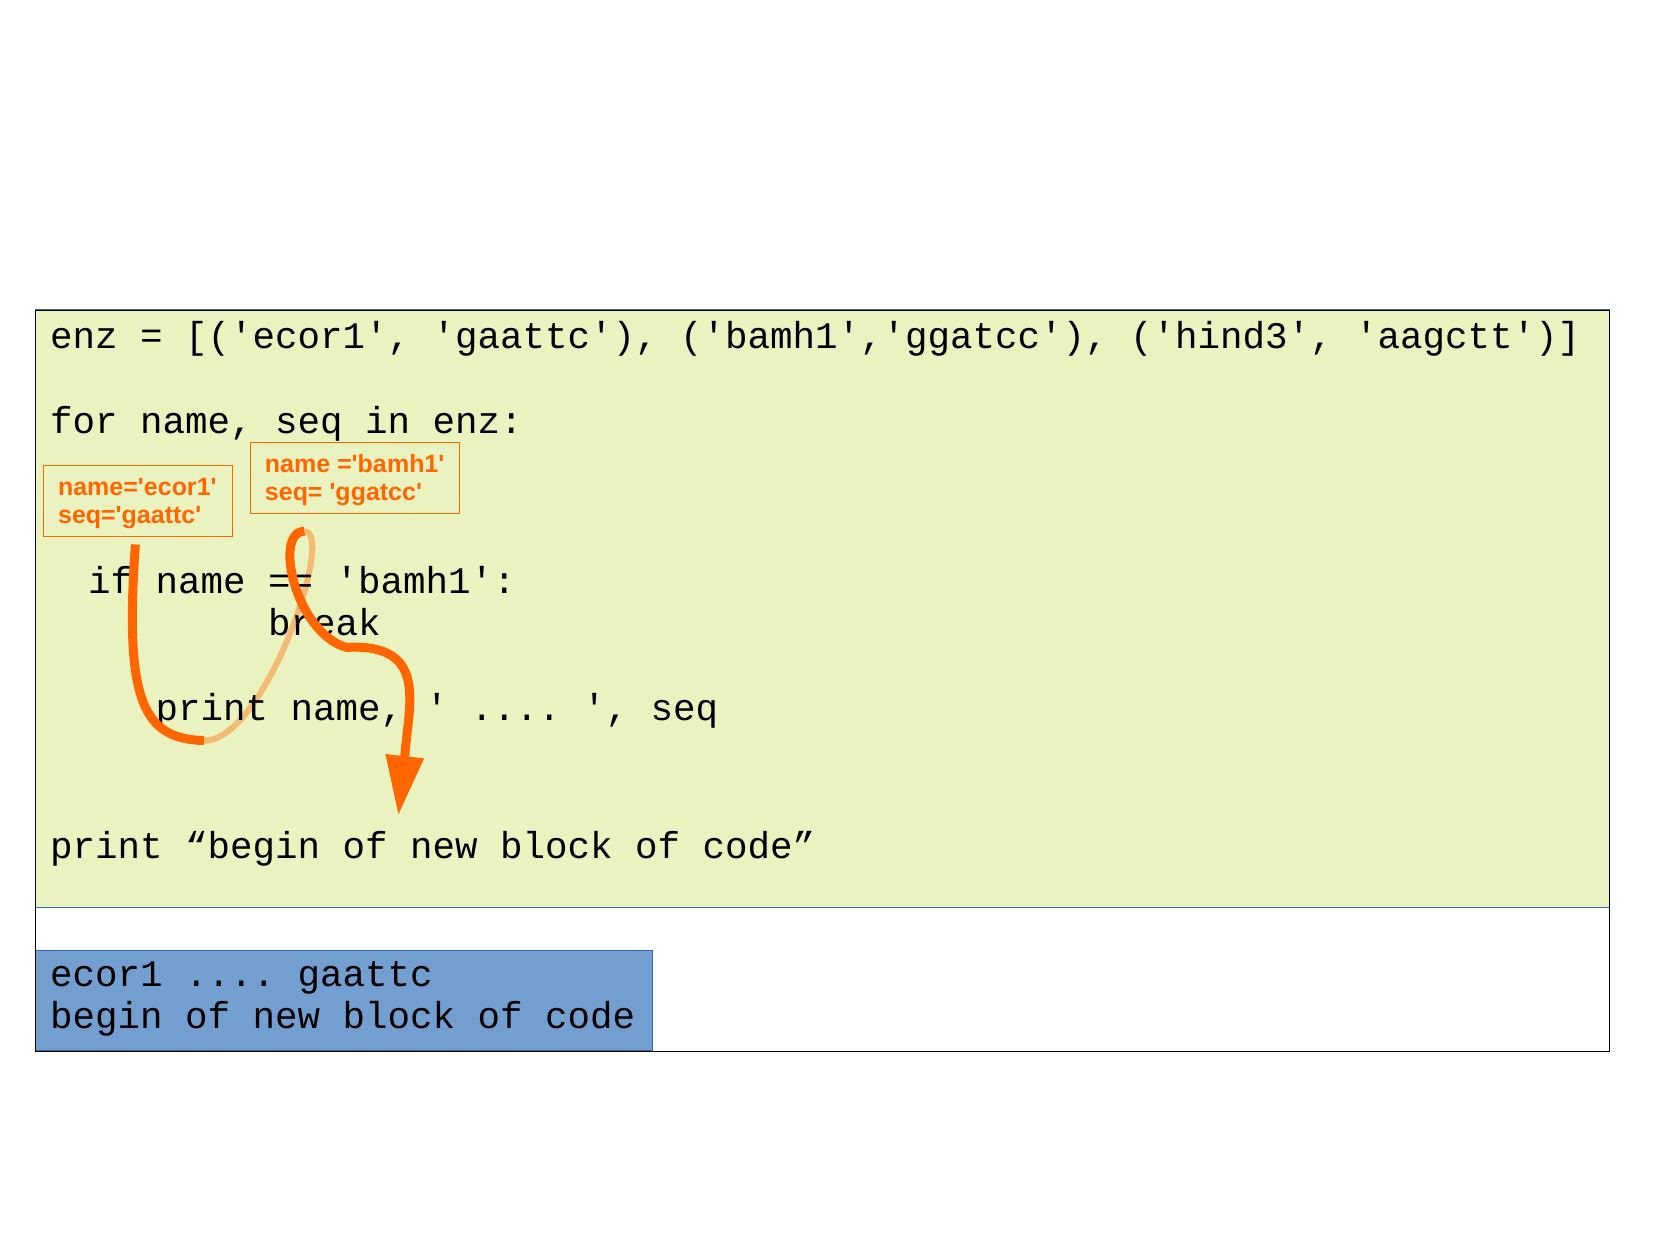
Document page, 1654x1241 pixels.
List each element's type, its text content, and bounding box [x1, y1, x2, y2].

text_box name ='bamh1' seq= 'ggatcc' [250, 442, 460, 514]
text_box name='ecor1' seq='gaattc' [43, 465, 233, 537]
text_box enz = [('ecor1', 'gaattc'), ('bamh1','ggatcc'), ('hind3', 'aagctt')] for name, seq in enz: print “begin of new block of code” ecor1 .... gaattc begin of new block of code [35, 310, 1610, 1052]
text_box l [305, 528, 316, 554]
text_box if name == 'bamh1': break print name, ' .... ', seq [137, 554, 405, 741]
text_box if name == 'bamh1': break print name, ' .... ', seq [73, 554, 173, 741]
text_box if name == 'bamh1': break print name, ' .... ', seq [295, 554, 733, 741]
